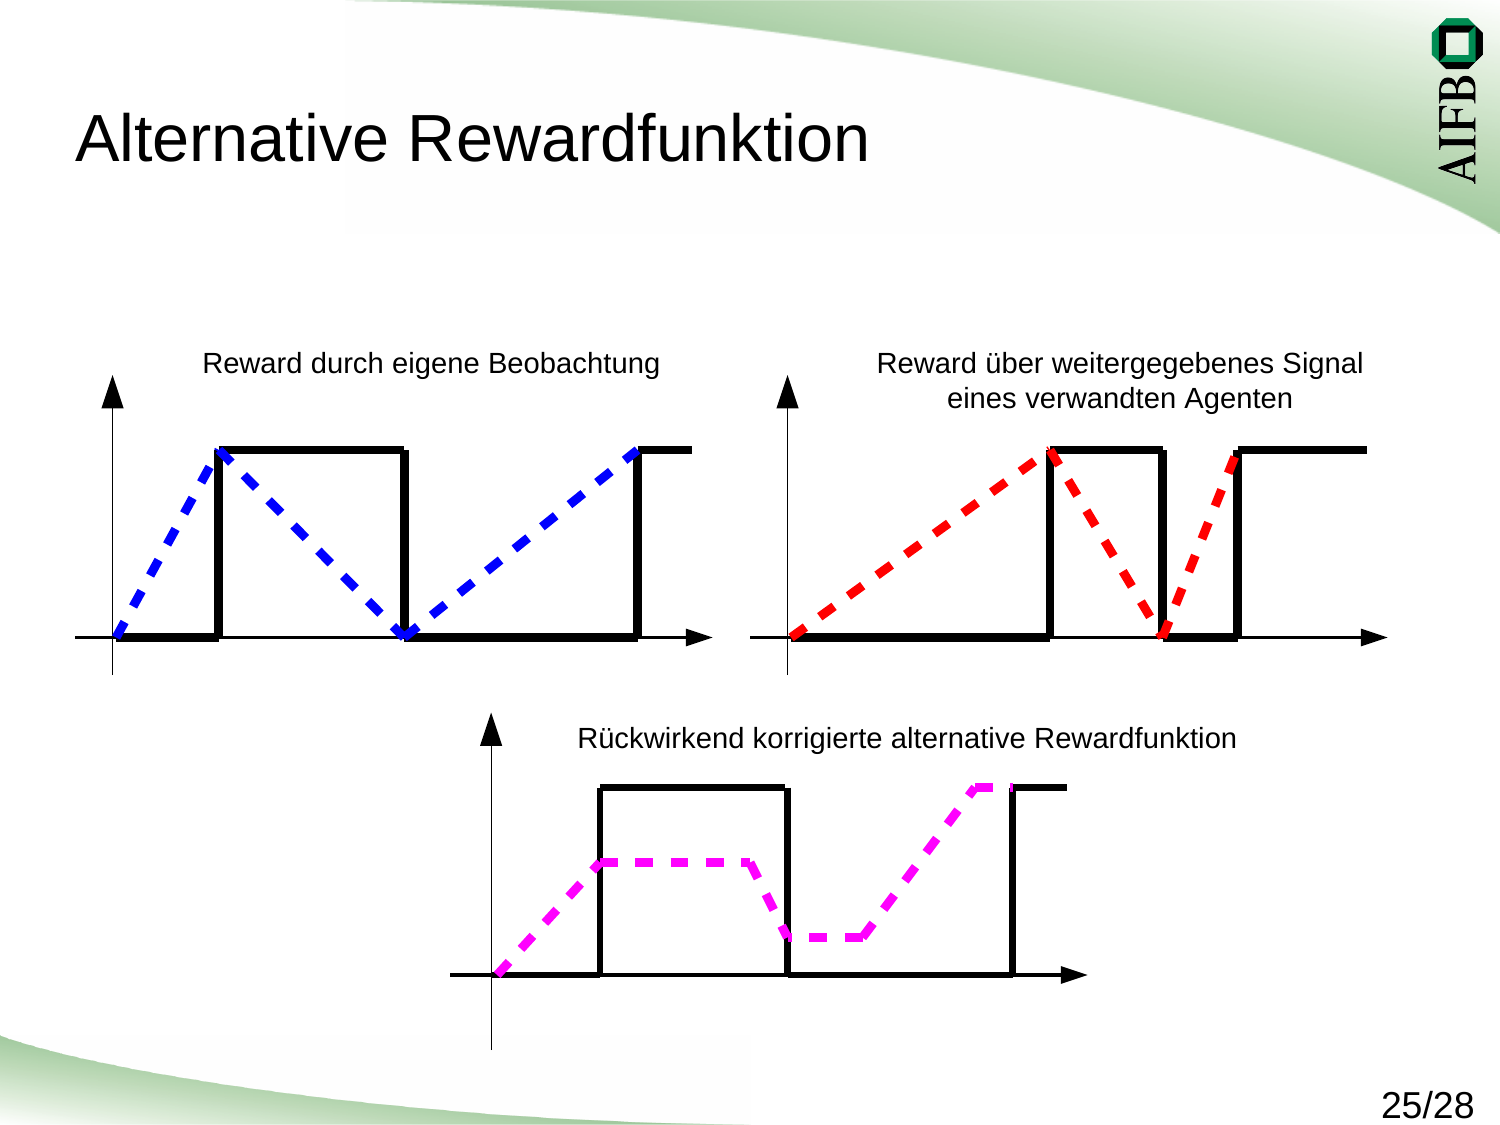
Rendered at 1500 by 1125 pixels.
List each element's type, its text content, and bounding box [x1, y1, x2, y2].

text_box Reward durch eigene Beobachtung [187, 337, 676, 388]
picture [345, 0, 1500, 234]
text_box Reward über weitergegebenes Signal eines verwandten Agenten [861, 337, 1379, 423]
picture [0, 1035, 751, 1125]
title Alternative Rewardfunktion [75, 45, 958, 233]
text_box Rückwirkend korrigierte alternative Rewardfunktion [562, 712, 1253, 763]
